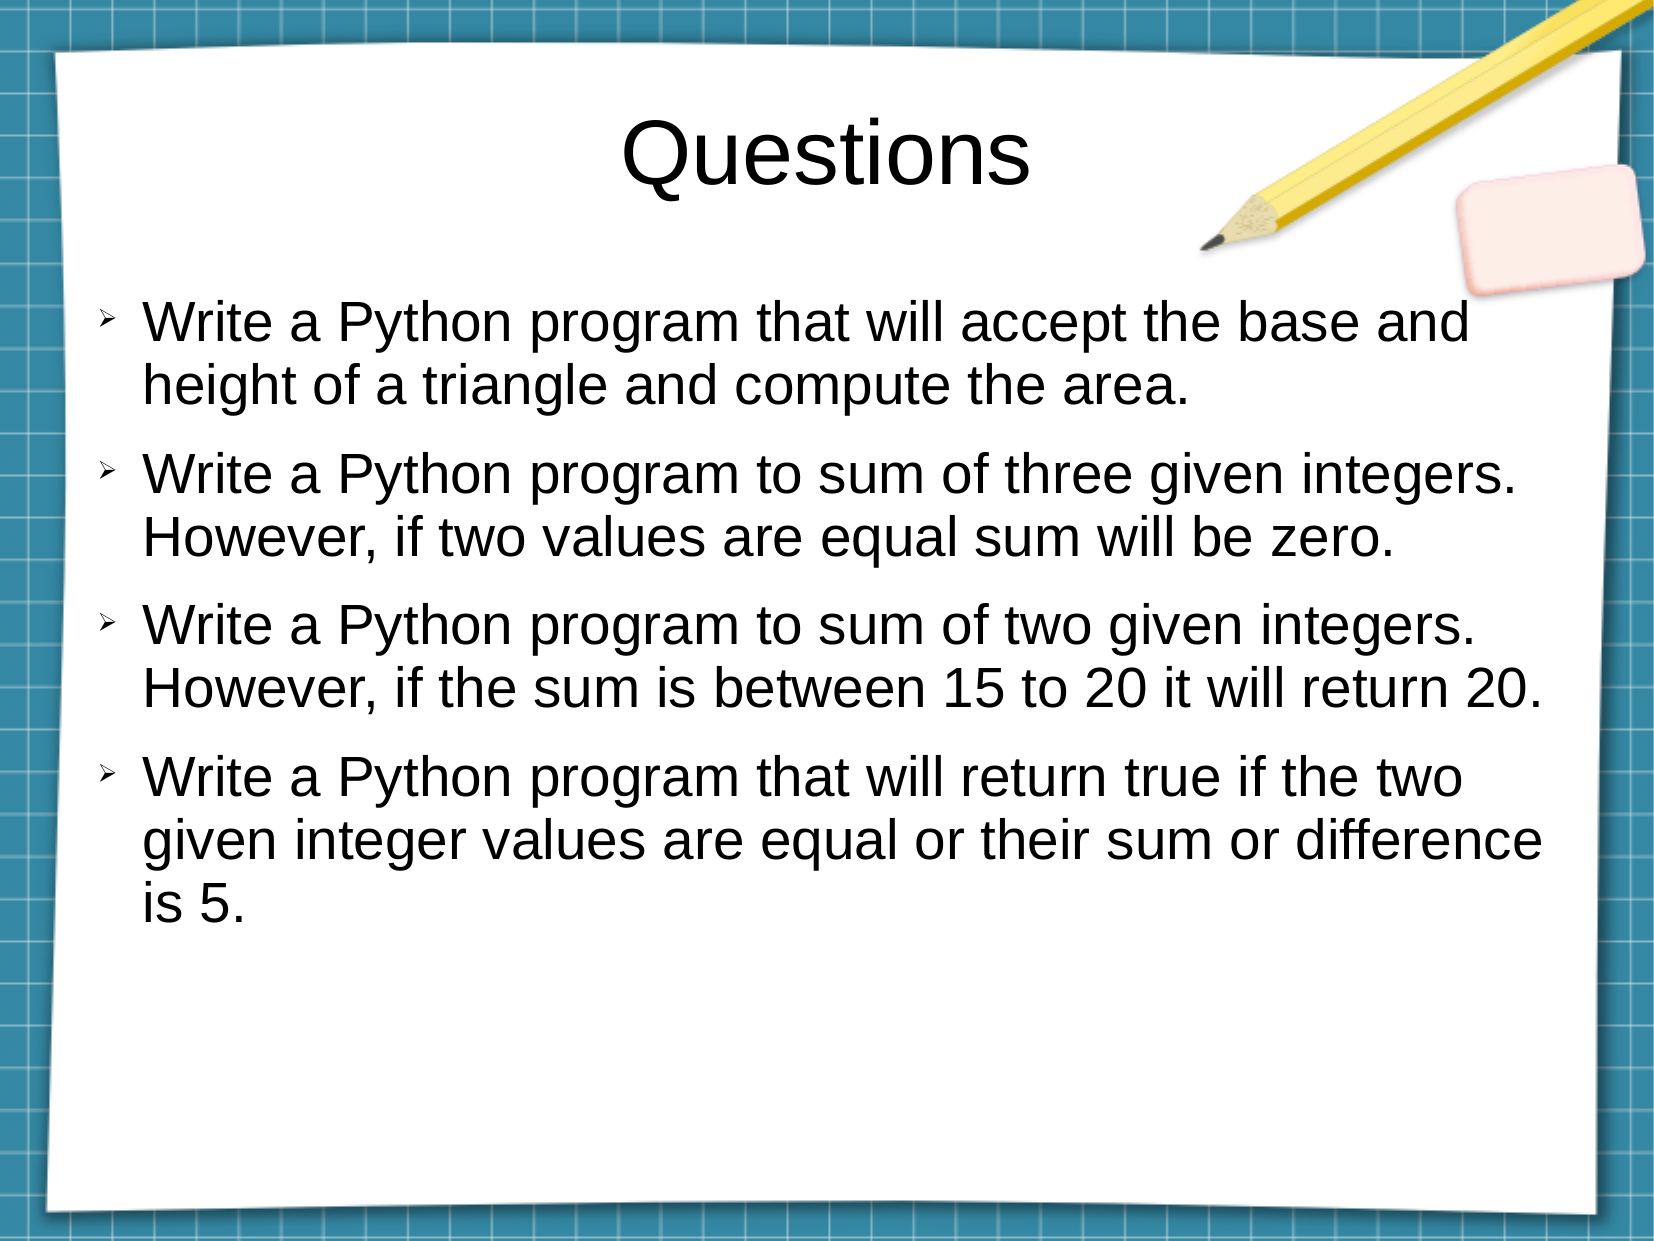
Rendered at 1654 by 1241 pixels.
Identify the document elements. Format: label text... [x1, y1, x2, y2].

title Questions [82, 49, 1571, 257]
picture [0, 0, 1654, 1241]
list Write a Python program that will accept the base and height of a triangle and compute the area. Write a Python program to sum of three given integers. However, if two values are equal sum will be zero. Write a Python program to sum of two given integers. However, if the sum is between 15 to 20 it will return 20. Write a Python program that will return true if the two given integer values are equal or their sum or difference is 5. [82, 290, 1571, 1010]
